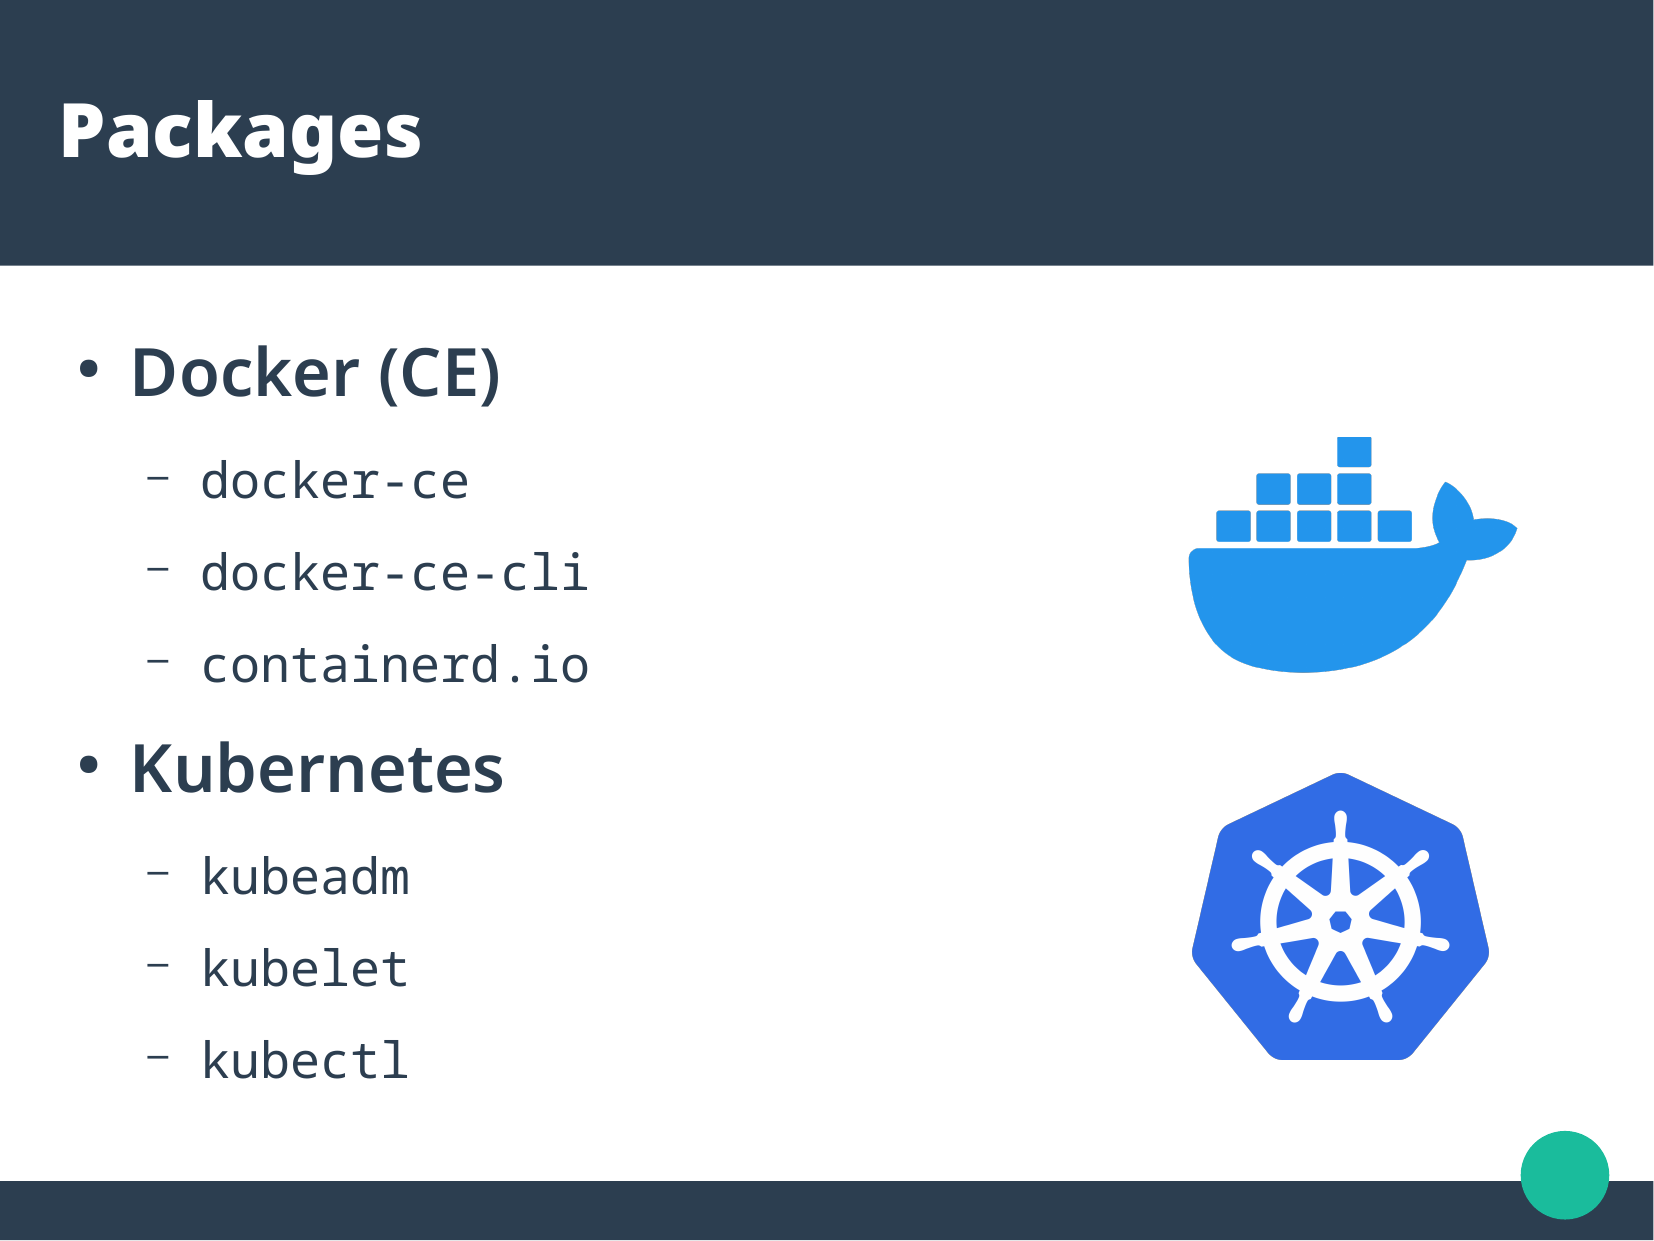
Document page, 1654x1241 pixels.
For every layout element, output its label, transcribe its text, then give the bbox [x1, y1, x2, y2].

list Docker (CE) docker-ce docker-ce-cli containerd.io Kubernetes kubeadm kubelet kubectl [59, 324, 1595, 1152]
picture [1192, 773, 1489, 1061]
title Packages [59, 49, 1595, 207]
picture [1119, 437, 1554, 674]
